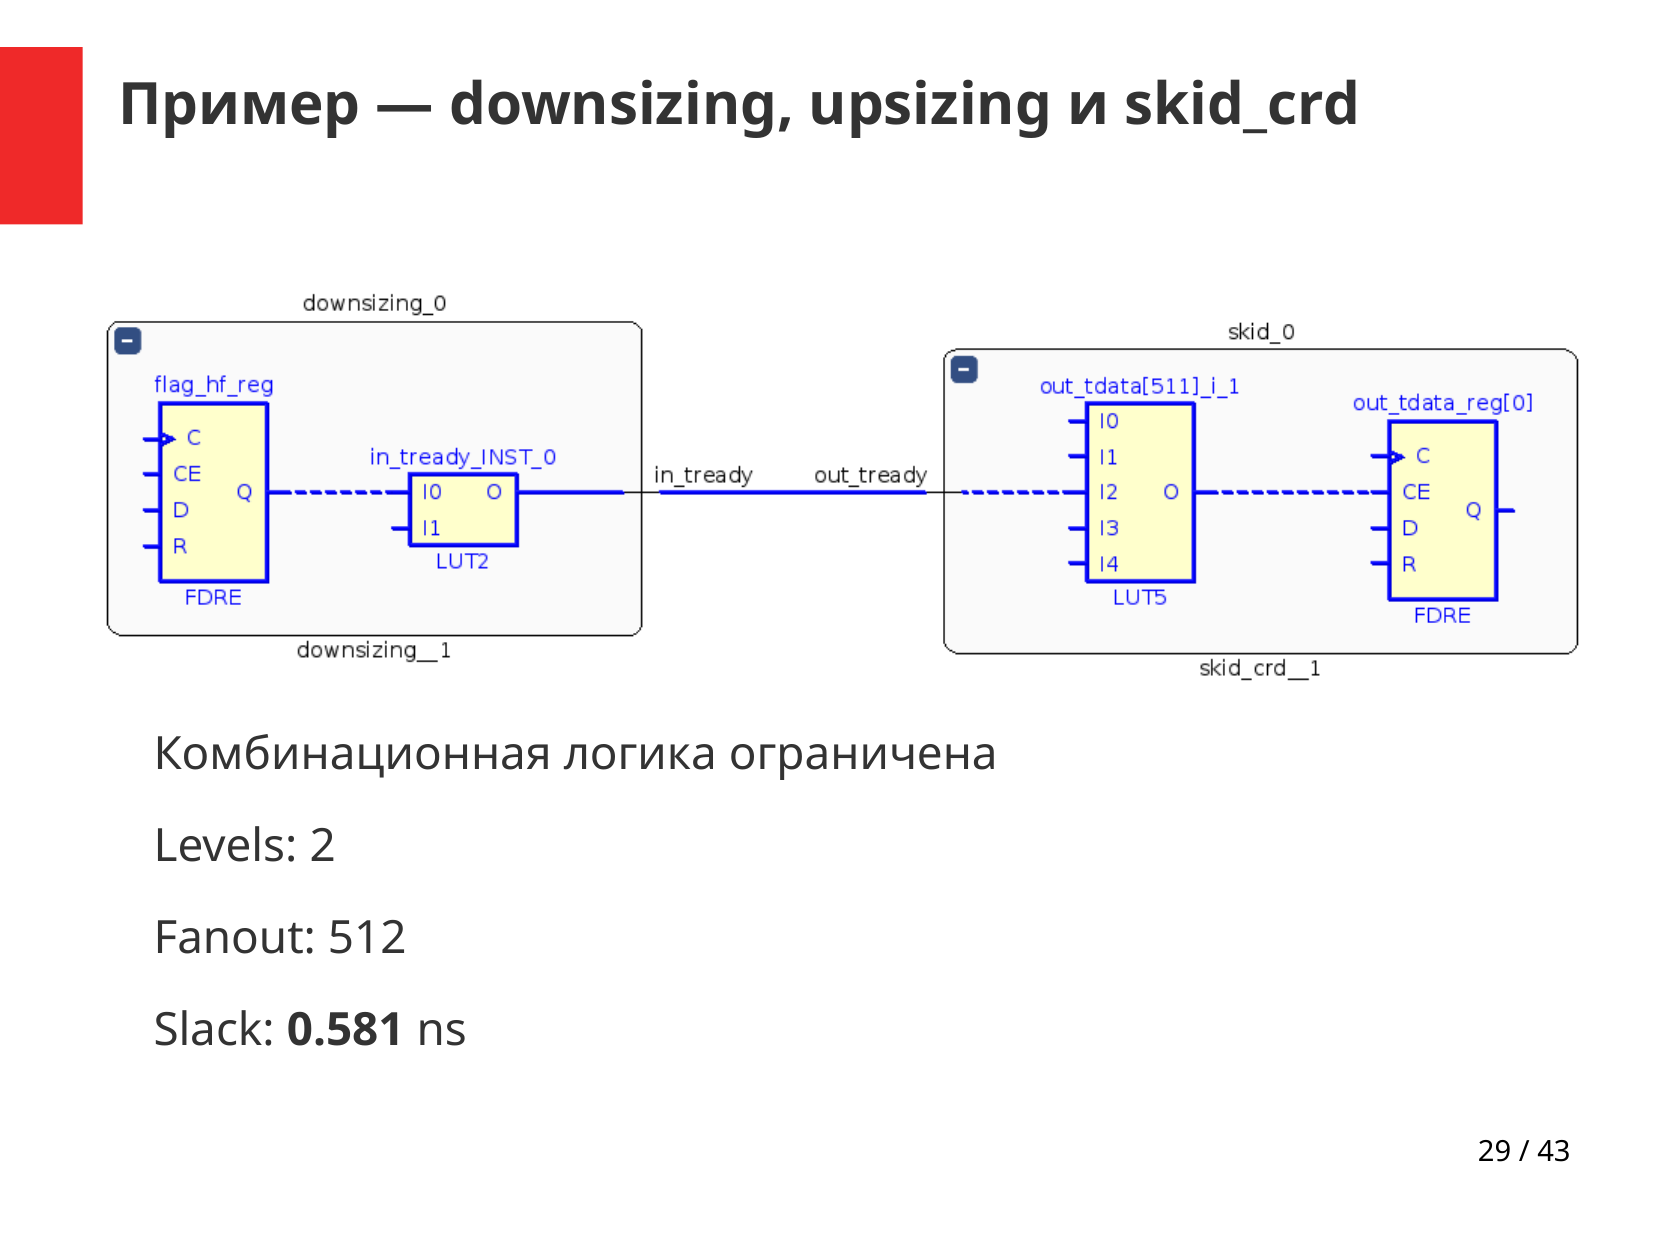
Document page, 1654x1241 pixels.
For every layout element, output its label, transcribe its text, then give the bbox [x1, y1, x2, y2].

list Комбинационная логика ограничена Levels: 2 Fanout: 512 Slack: 0.581 ns [82, 720, 1595, 1123]
picture [92, 228, 1595, 721]
title Пример — downsizing, upsizing и skid_crd [118, 49, 1571, 154]
